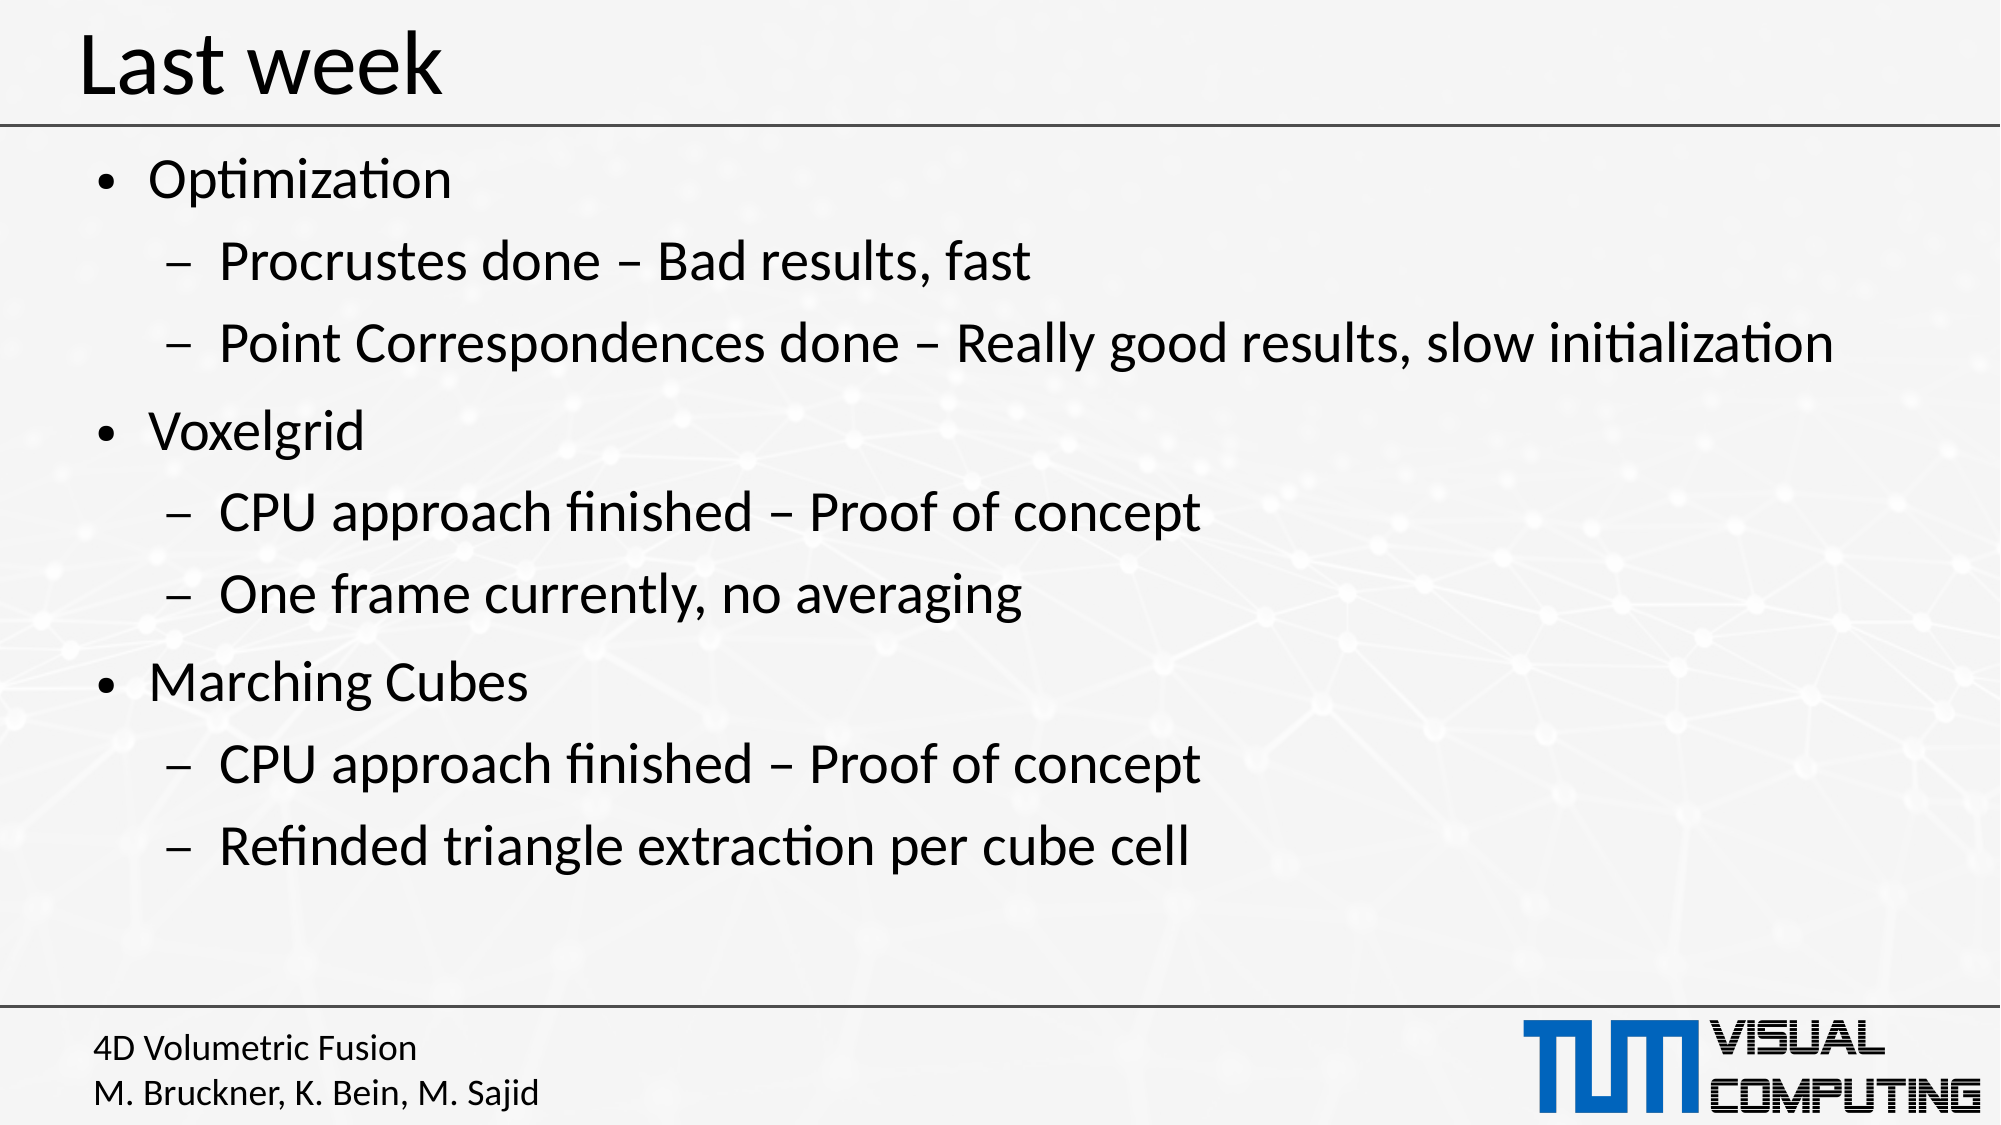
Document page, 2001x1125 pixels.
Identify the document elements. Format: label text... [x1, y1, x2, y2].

title Last week [78, 0, 1510, 143]
picture [1523, 1018, 1983, 1117]
list Optimization Procrustes done – Bad results, fast Point Correspondences done – Really good results, slow initialization Voxelgrid CPU approach finished – Proof of concept One frame currently, no averaging Marching Cubes CPU approach finished – Proof of concept Refinded triangle extraction per cube cell [78, 154, 1925, 968]
